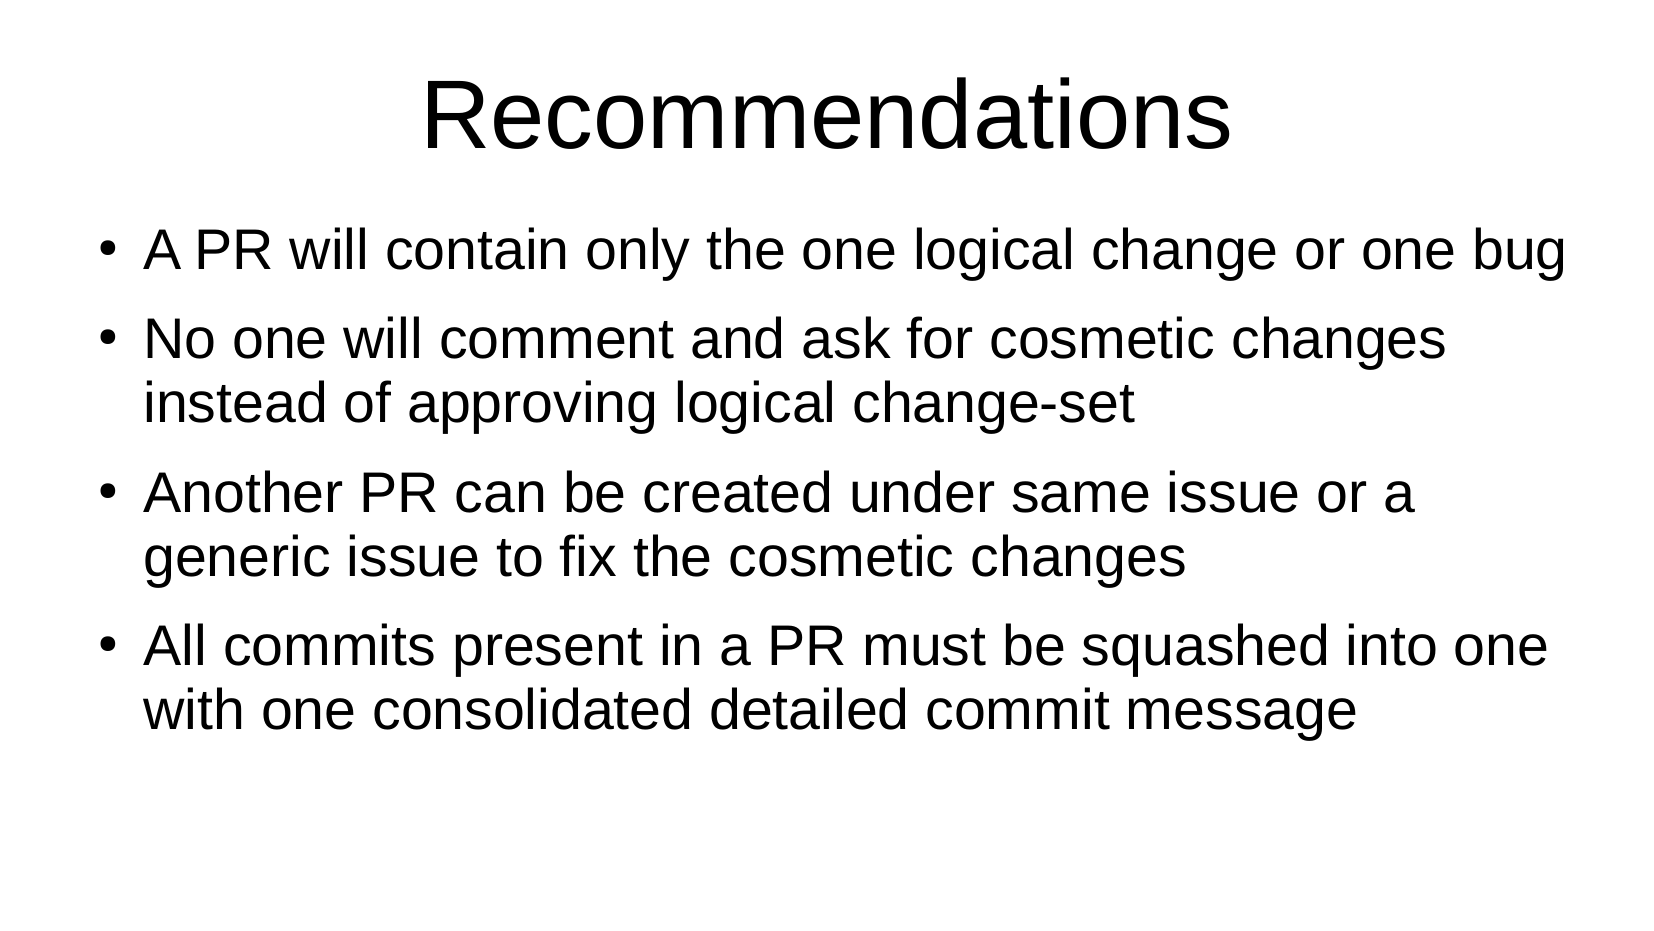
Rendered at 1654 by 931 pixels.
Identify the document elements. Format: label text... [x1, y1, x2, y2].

list A PR will contain only the one logical change or one bug No one will comment and ask for cosmetic changes instead of approving logical change-set Another PR can be created under same issue or a generic issue to fix the cosmetic changes All commits present in a PR must be squashed into one with one consolidated detailed commit message [82, 217, 1571, 757]
title Recommendations [82, 37, 1571, 193]
